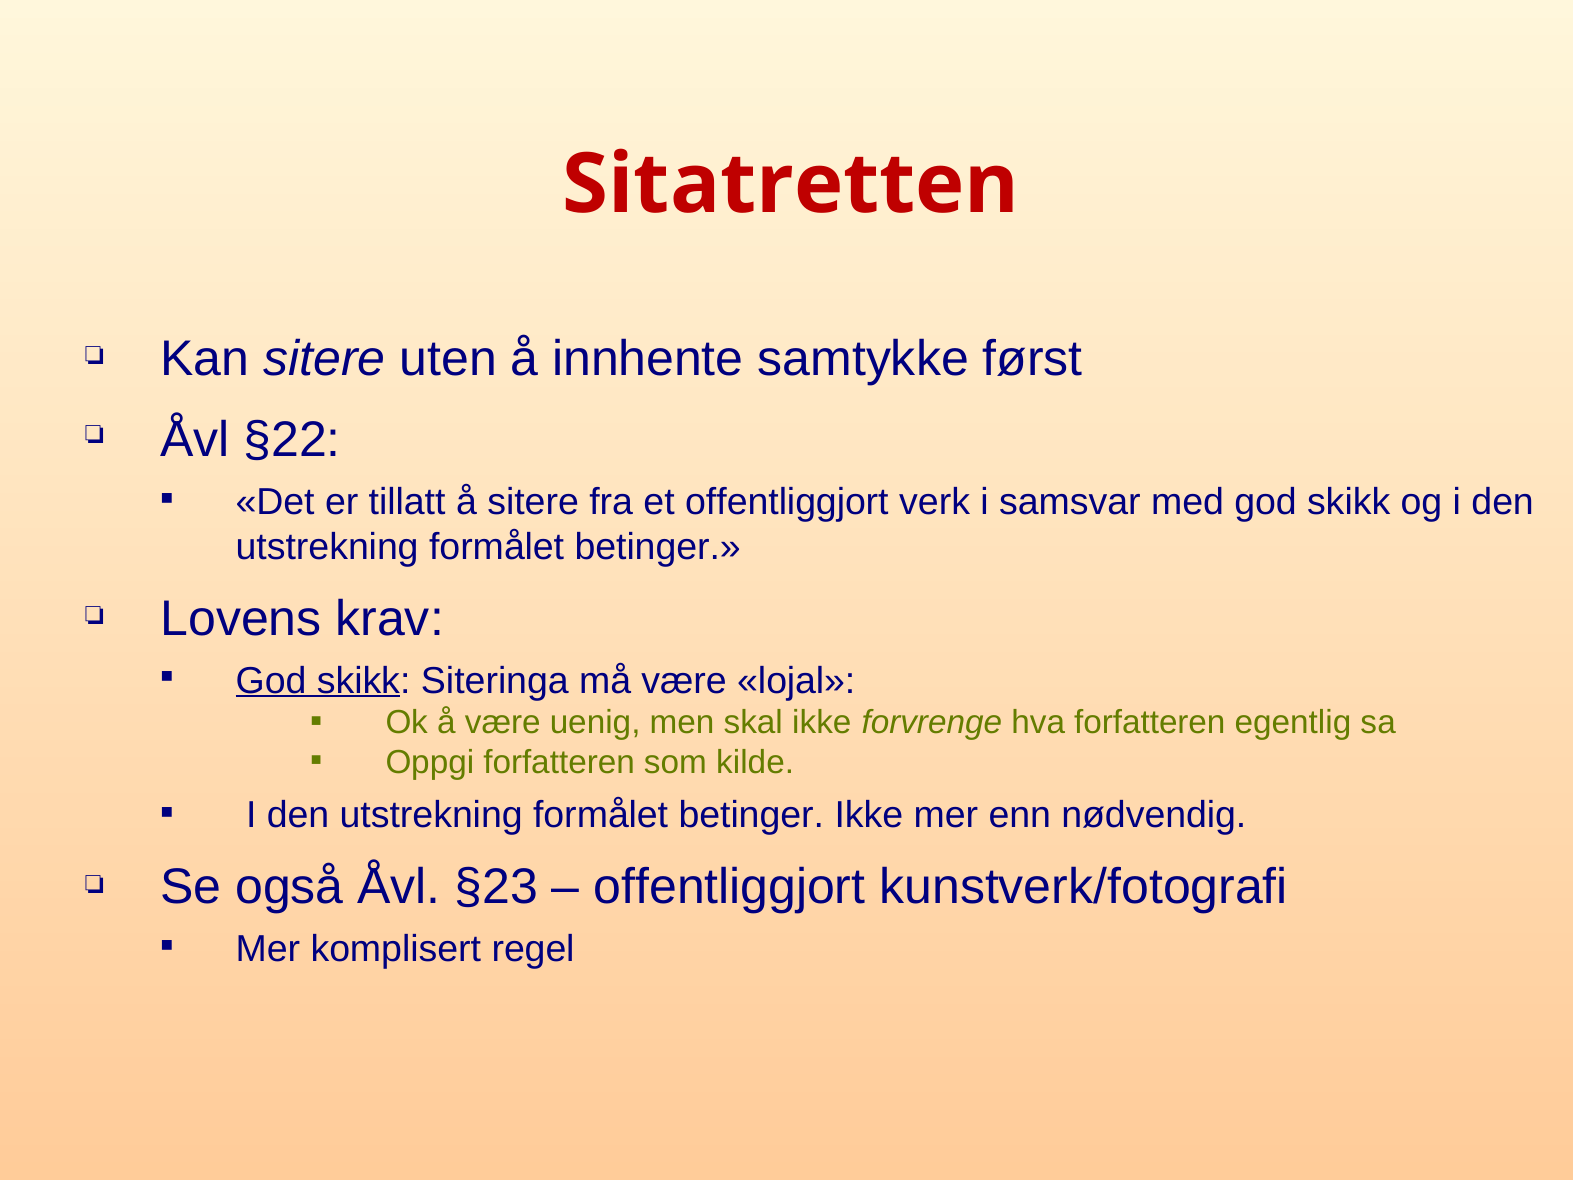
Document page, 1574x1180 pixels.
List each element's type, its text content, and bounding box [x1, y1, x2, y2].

title Sitatretten [39, 54, 1543, 309]
list Kan sitere uten å innhente samtykke først Åvl §22: «Det er tillatt å sitere fra et offentliggjort verk i samsvar med god skikk og i den utstrekning formålet betinger.» Lovens krav: God skikk: Siteringa må være «lojal»: Ok å være uenig, men skal ikke forvrenge hva forfatteren egentlig sa Oppgi forfatteren som kilde. I den utstrekning formålet betinger. Ikke mer enn nødvendig. Se også Åvl. §23 – offentliggjort kunstverk/fotografi Mer komplisert regel [85, 336, 1539, 1170]
